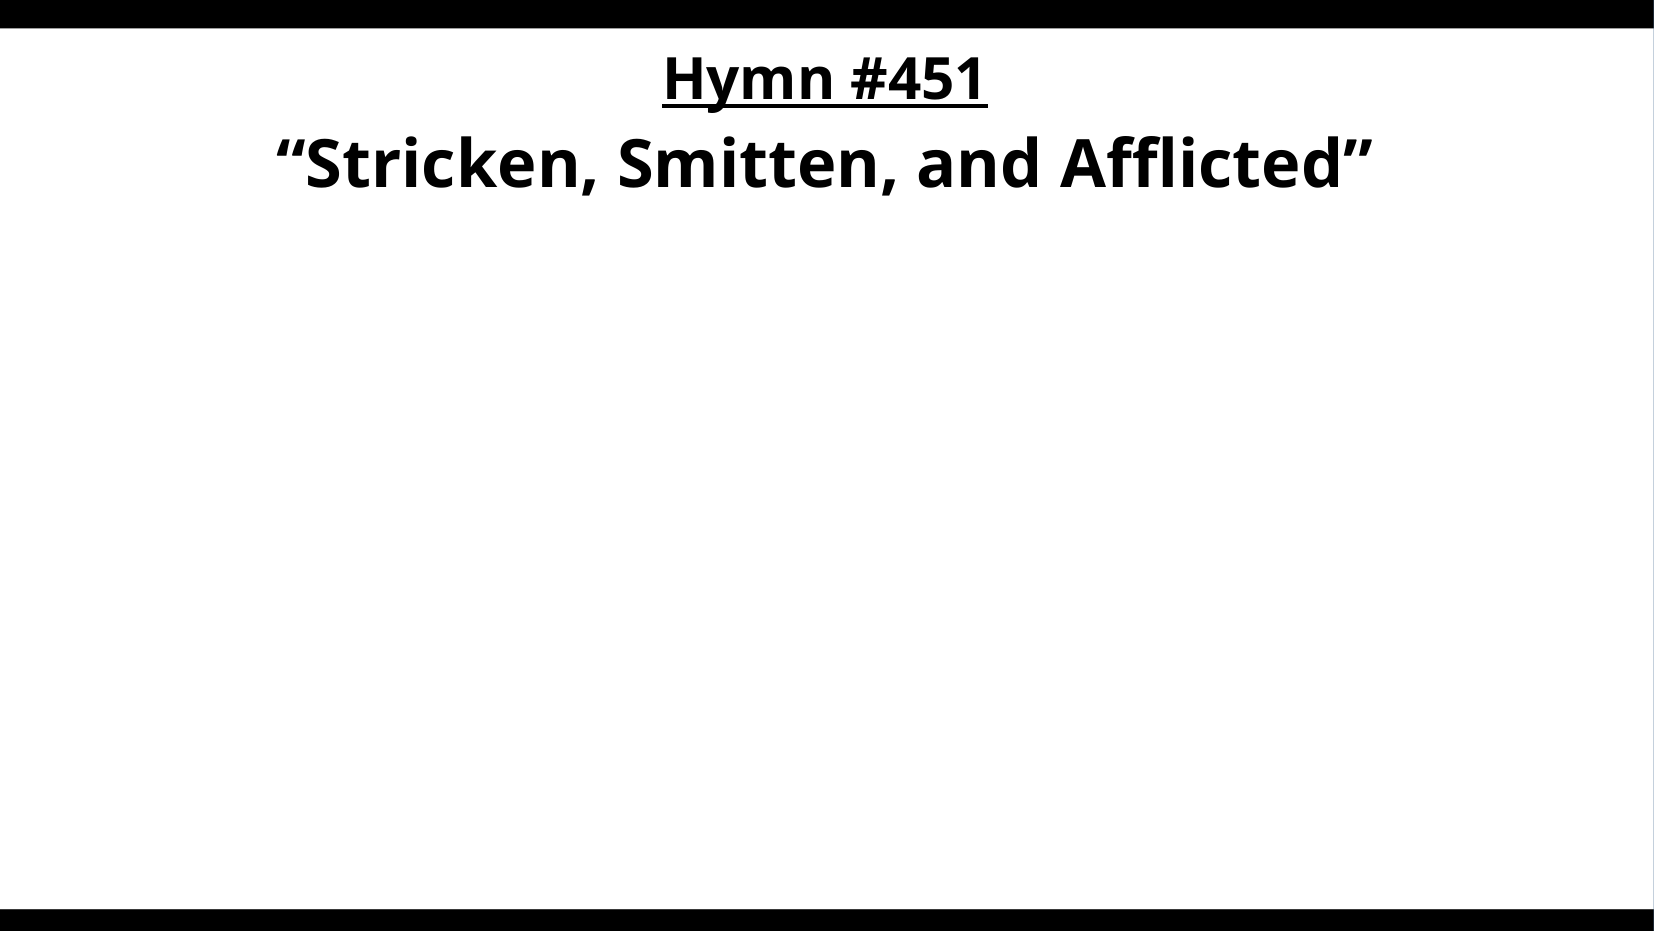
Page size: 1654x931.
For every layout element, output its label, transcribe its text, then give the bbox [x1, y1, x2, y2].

text_box Hymn #451 “Stricken, Smitten, and Afflicted” [90, 30, 1561, 211]
picture [0, 0, 1654, 931]
